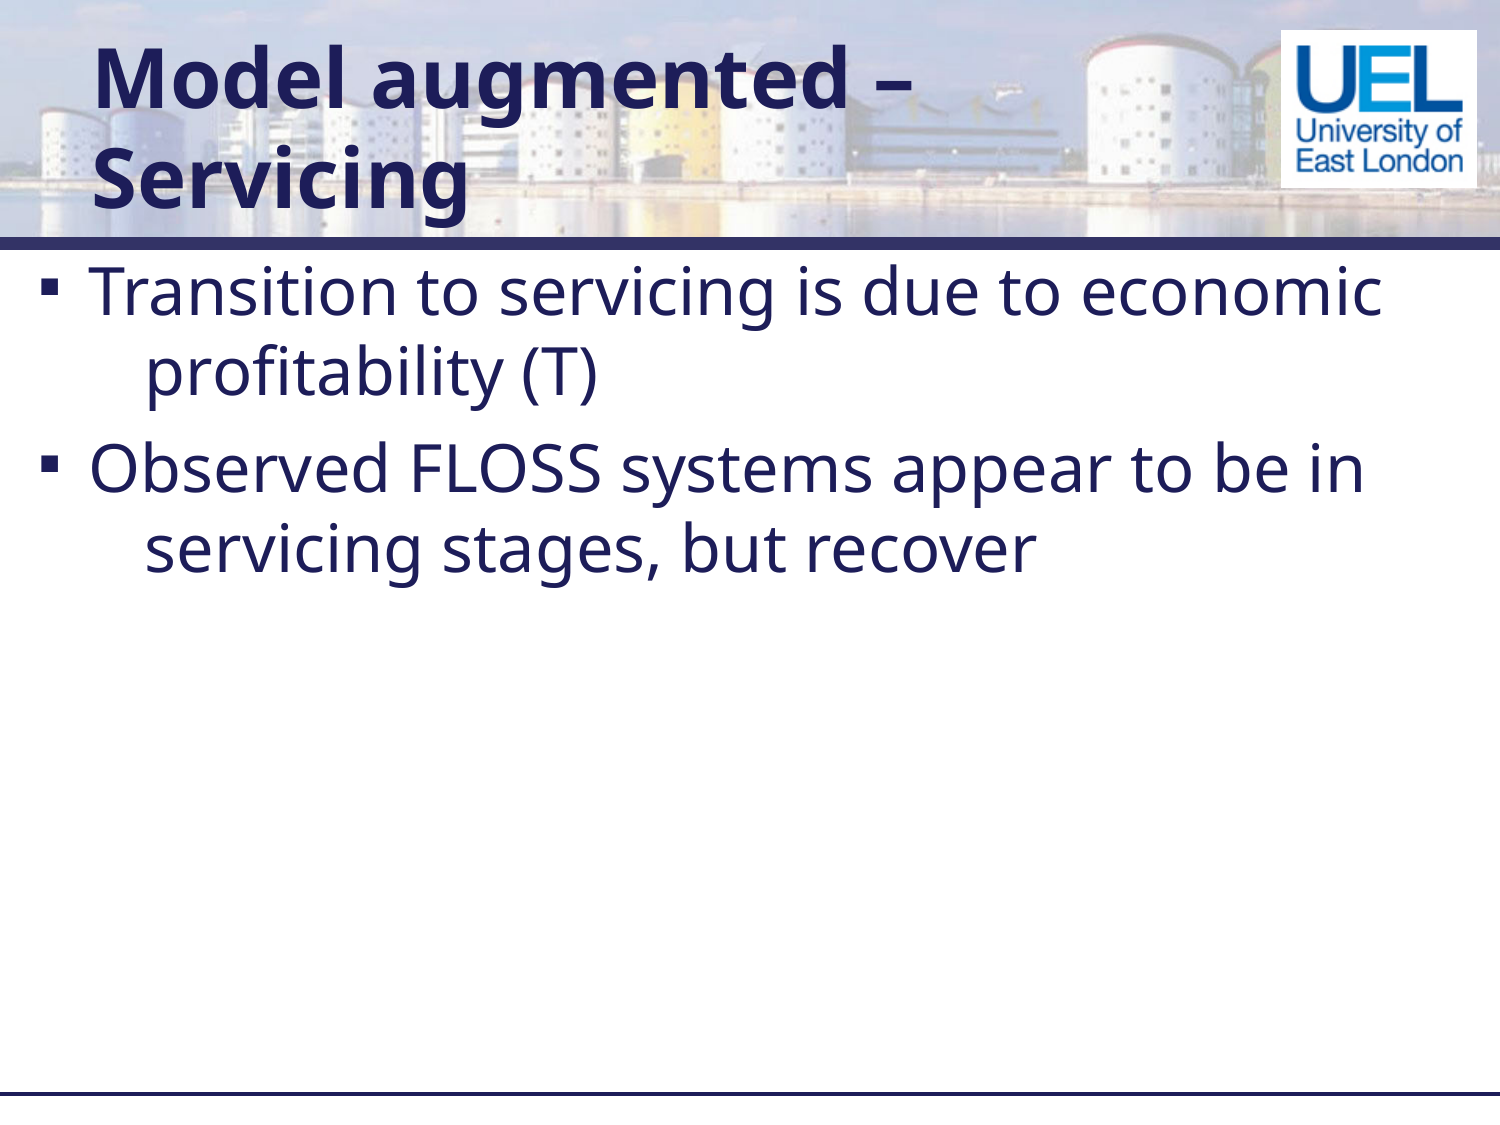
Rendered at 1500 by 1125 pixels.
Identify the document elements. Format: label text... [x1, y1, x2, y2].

list Transition to servicing is due to economic profitability (T) Observed FLOSS systems appear to be in servicing stages, but recover [26, 241, 1474, 900]
title Model augmented – Servicing [76, 10, 1247, 241]
picture [0, 0, 1500, 237]
